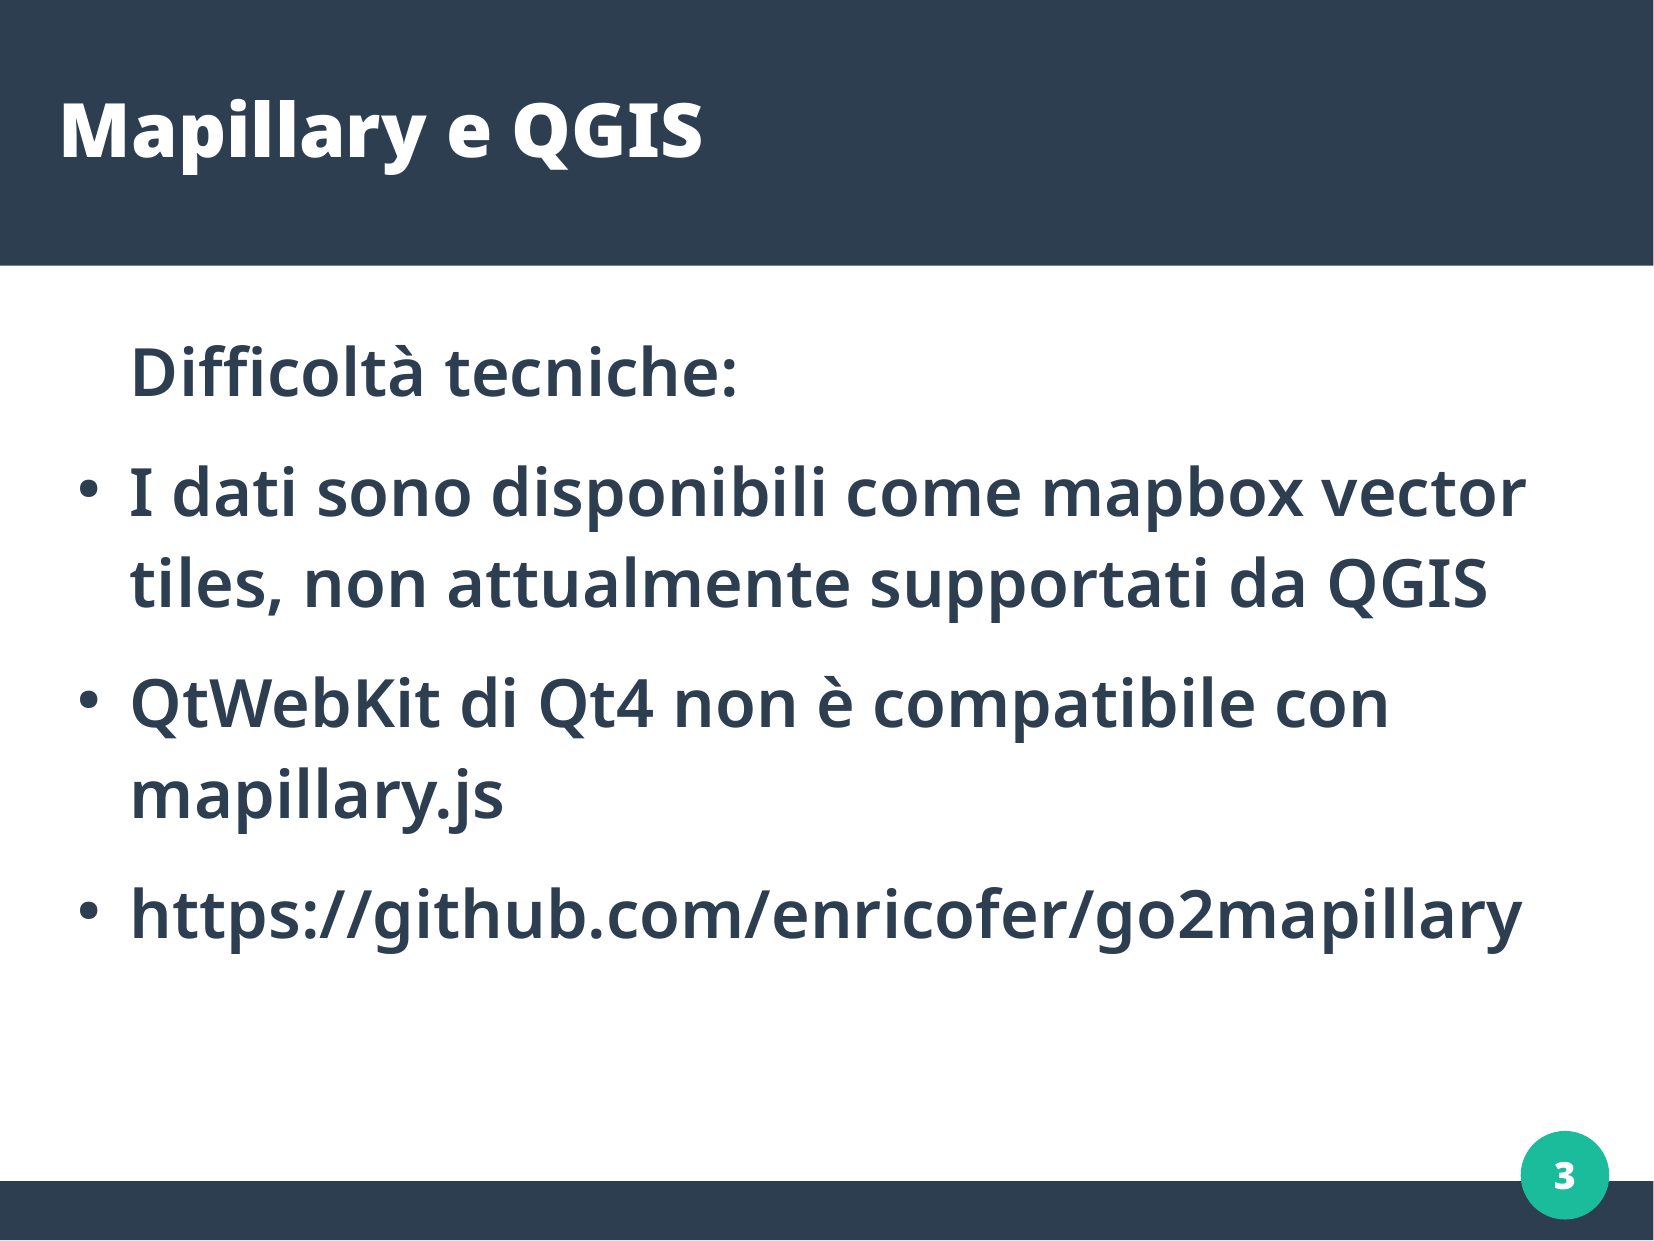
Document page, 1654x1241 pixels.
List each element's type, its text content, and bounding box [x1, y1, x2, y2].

title Mapillary e QGIS [59, 49, 1595, 207]
list Difficoltà tecniche: I dati sono disponibili come mapbox vector tiles, non attualmente supportati da QGIS QtWebKit di Qt4 non è compatibile con mapillary.js https://github.com/enricofer/go2mapillary [59, 324, 1595, 1152]
